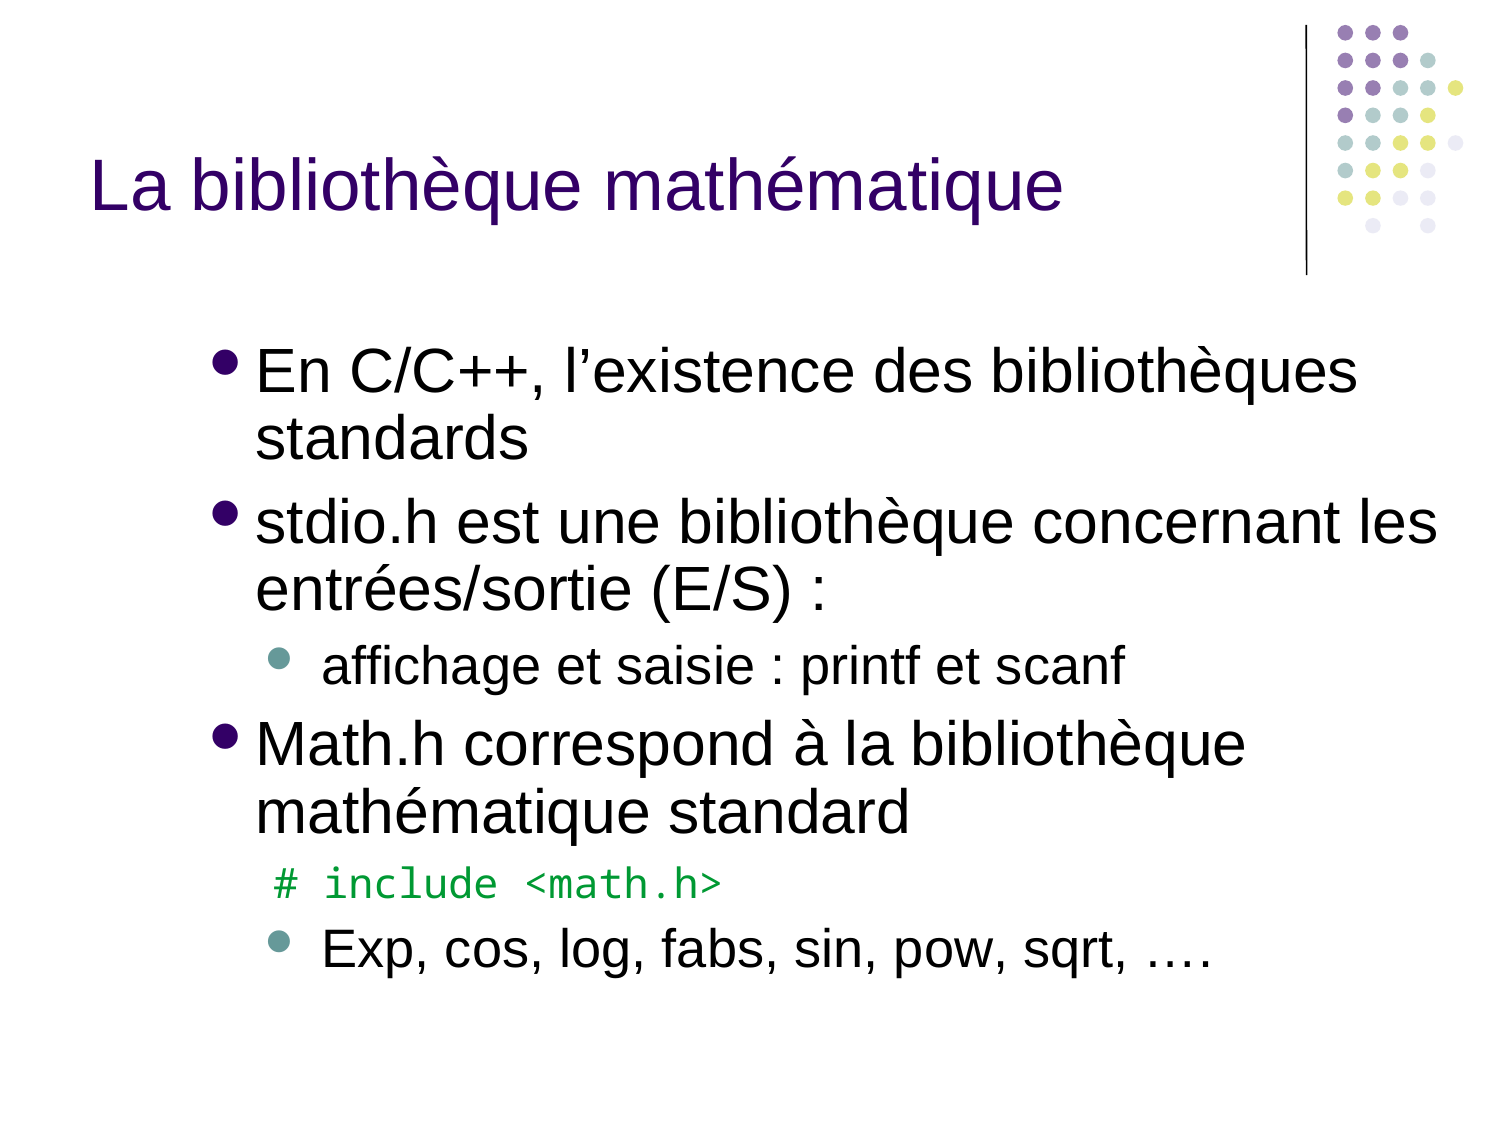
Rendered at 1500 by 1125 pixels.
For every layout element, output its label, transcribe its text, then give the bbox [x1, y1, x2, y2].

title La bibliothèque mathématique [74, 20, 1313, 233]
list En C/C++, l’existence des bibliothèques standards stdio.h est une bibliothèque concernant les entrées/sortie (E/S) : affichage et saisie : printf et scanf Math.h correspond à la bibliothèque mathématique standard # include <math.h> Exp, cos, log, fabs, sin, pow, sqrt, …. [193, 331, 1469, 1083]
